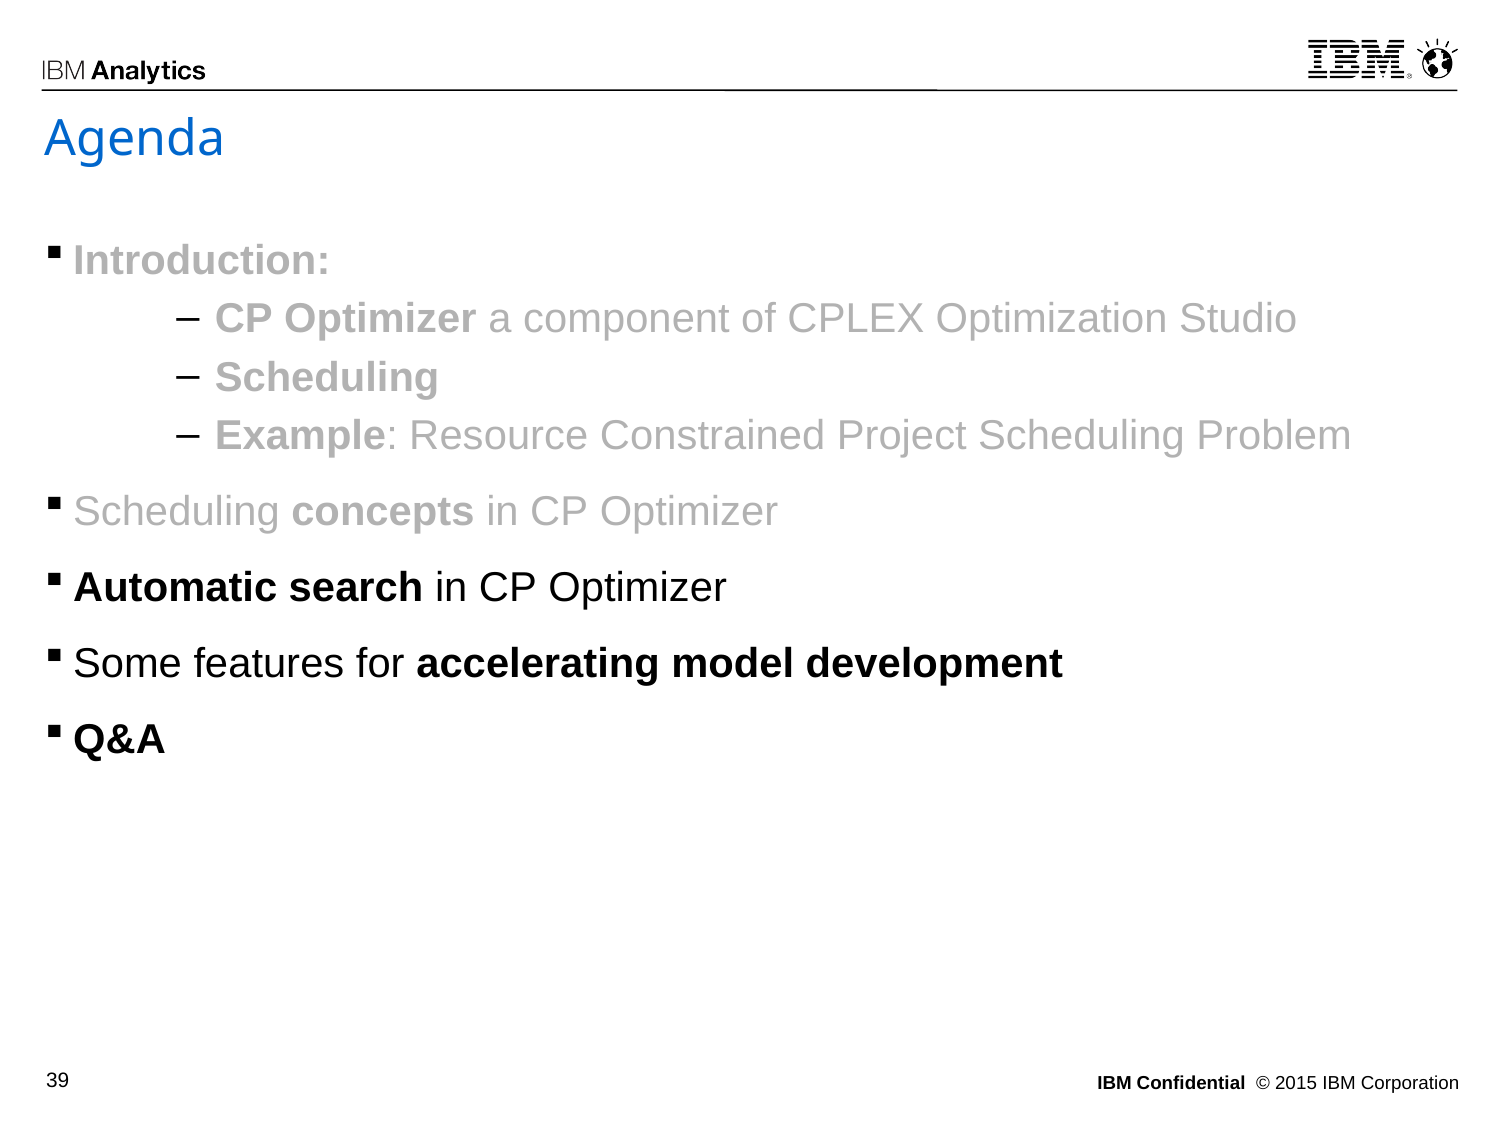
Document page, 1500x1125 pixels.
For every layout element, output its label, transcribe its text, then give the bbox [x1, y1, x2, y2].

list Introduction: CP Optimizer a component of CPLEX Optimization Studio Scheduling Example: Resource Constrained Project Scheduling Problem Scheduling concepts in CP Optimizer Automatic search in CP Optimizer Some features for accelerating model development Q&A [29, 224, 1426, 1066]
picture [24, 42, 224, 99]
title Agenda [29, 97, 1500, 203]
picture [1294, 24, 1469, 91]
